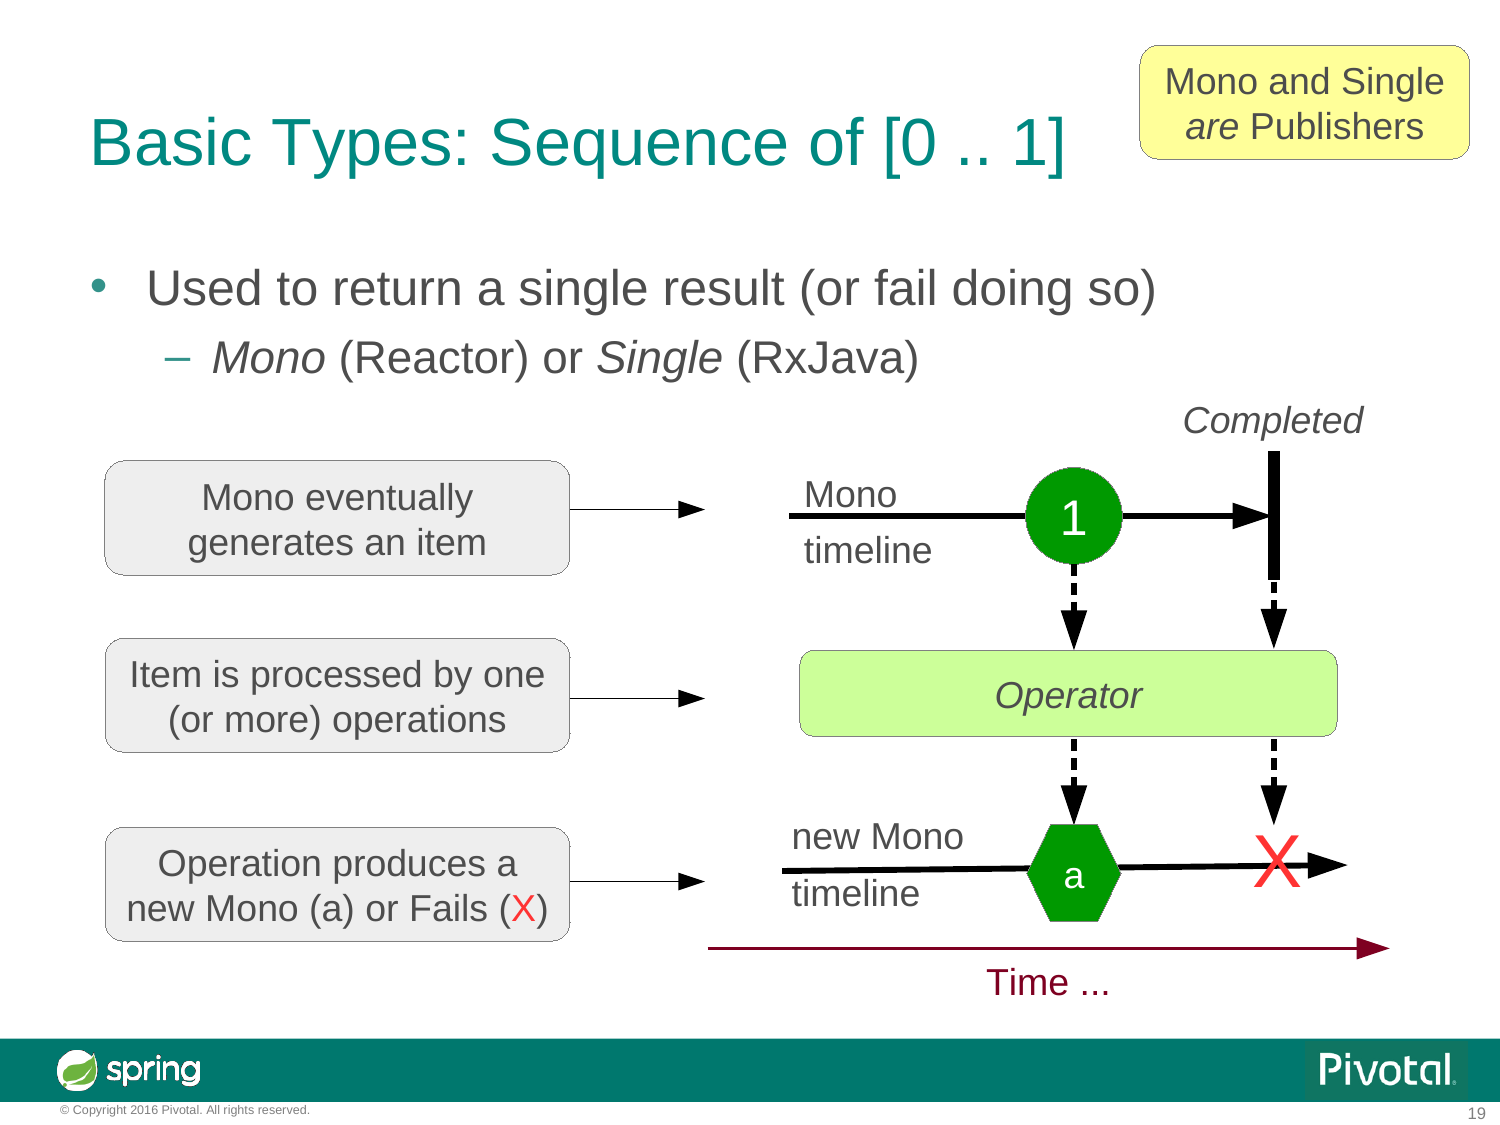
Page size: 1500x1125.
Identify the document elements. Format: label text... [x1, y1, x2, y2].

title Basic Types: Sequence of [0 .. 1] [75, 45, 1426, 233]
text_box Mono eventually generates an item [104, 460, 570, 576]
text_box new Mono timeline [776, 804, 1000, 922]
picture [32, 1039, 210, 1101]
picture [1305, 1041, 1468, 1100]
text_box Mono timeline [789, 462, 976, 513]
text_box 1 [1025, 467, 1123, 565]
text_box Operator [799, 650, 1338, 737]
text_box Item is processed by one (or more) operations [105, 638, 571, 753]
text_box Time ... [951, 950, 1146, 1010]
list Used to return a single result (or fail doing so) Mono (Reactor) or Single (RxJava) [75, 247, 1426, 991]
text_box a [1026, 824, 1122, 922]
text_box Mono timeline [789, 519, 976, 586]
text_box Completed [1167, 388, 1384, 451]
text_box X [1237, 804, 1311, 910]
text_box Mono and Single are Publishers [1139, 45, 1470, 160]
text_box Operation produces a new Mono (a) or Fails (X) [105, 827, 571, 942]
